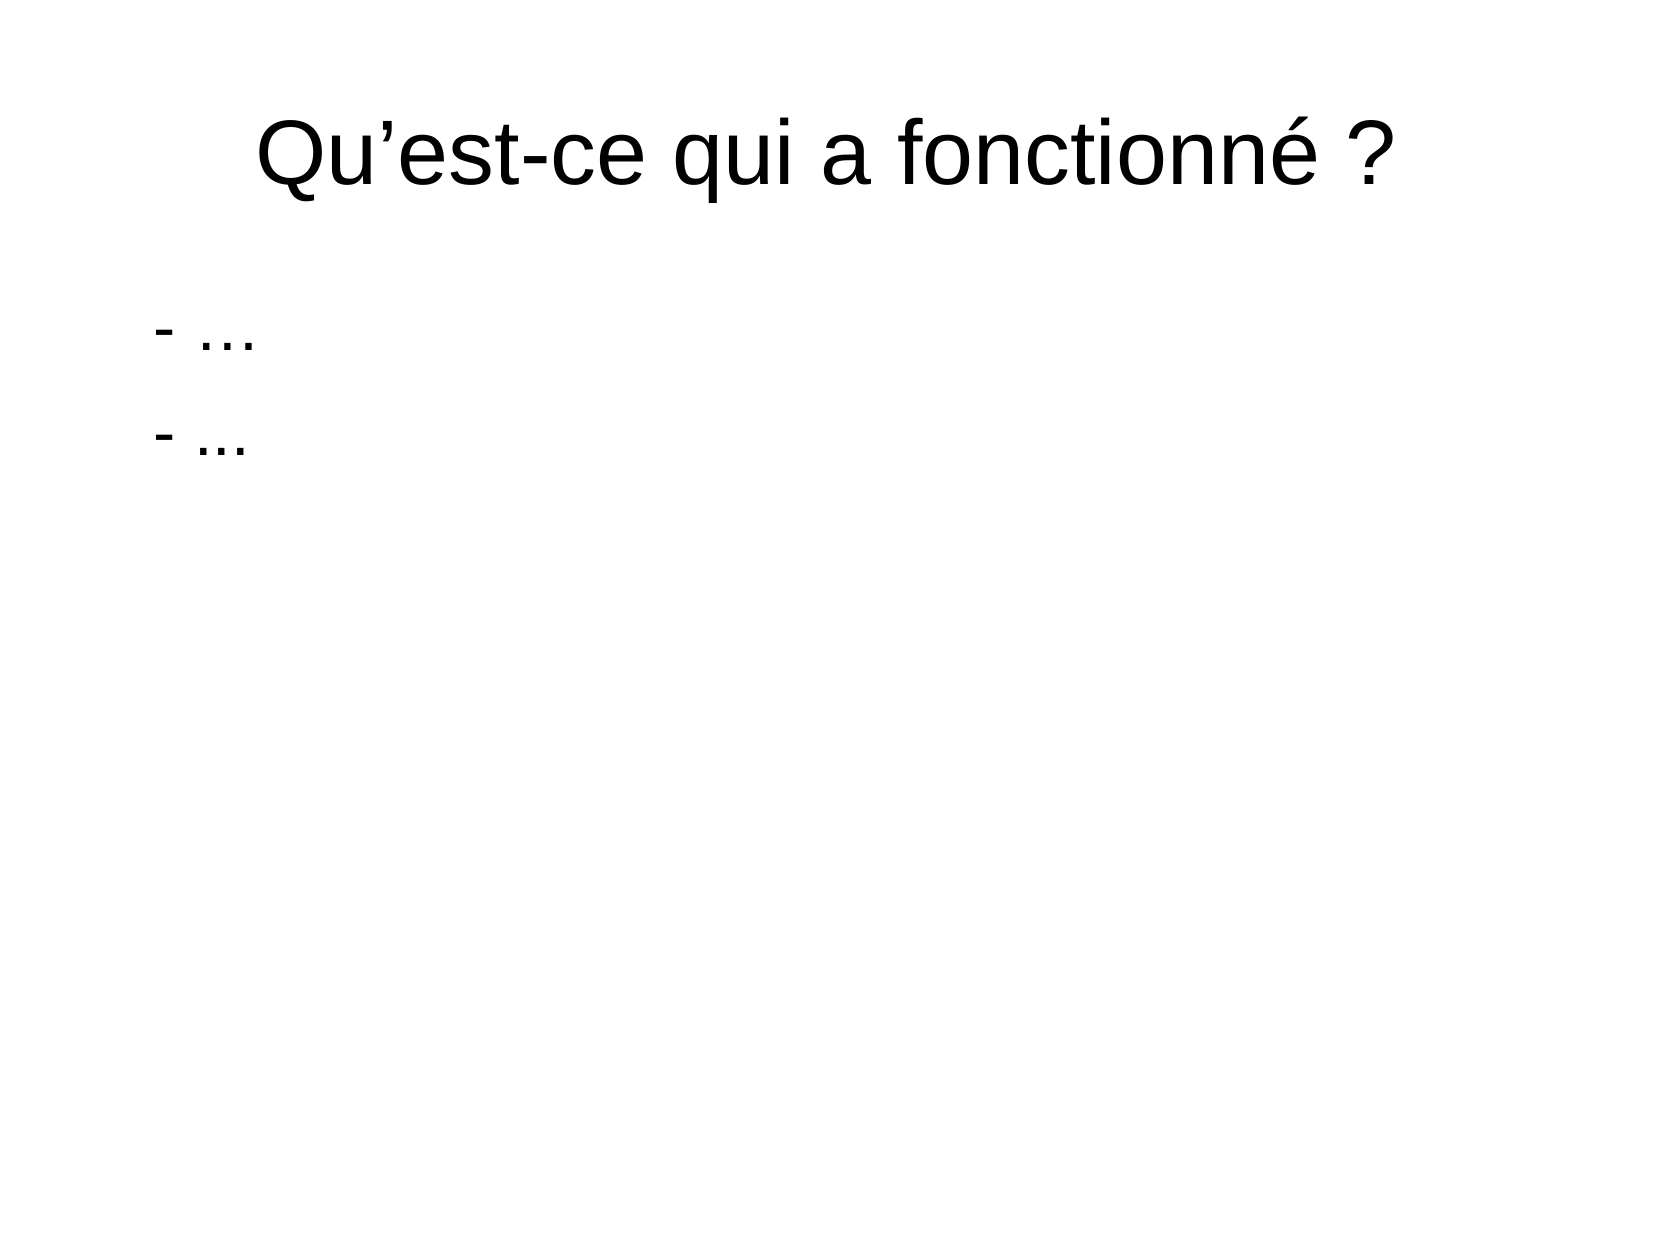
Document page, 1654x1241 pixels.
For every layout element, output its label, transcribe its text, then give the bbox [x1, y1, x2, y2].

title Qu’est-ce qui a fonctionné ? [82, 49, 1571, 257]
list - … - ... [82, 290, 1571, 1010]
